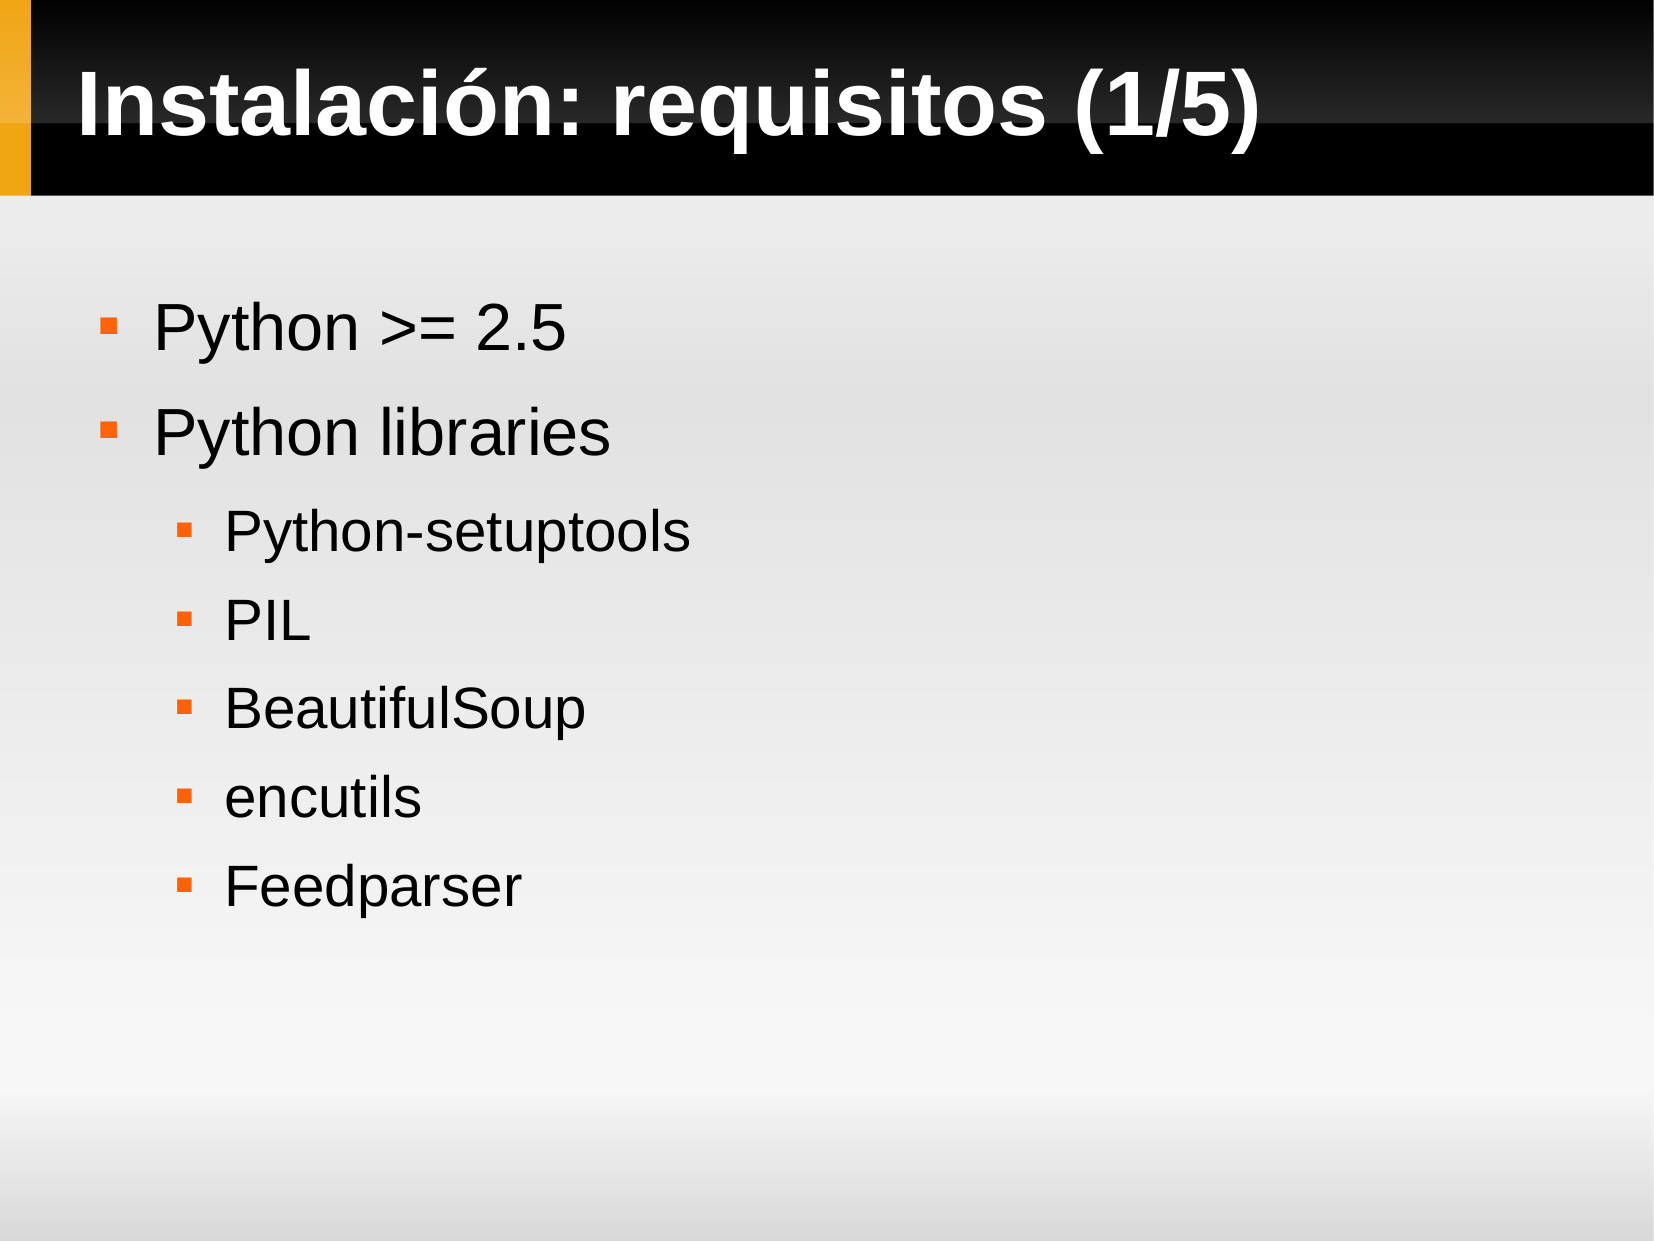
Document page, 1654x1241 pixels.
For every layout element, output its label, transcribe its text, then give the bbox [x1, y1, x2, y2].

list Python >= 2.5 Python libraries Python-setuptools PIL BeautifulSoup encutils Feedparser [82, 290, 1571, 1109]
picture [0, 0, 1654, 1241]
title Instalación: requisitos (1/5) [76, 0, 1565, 208]
